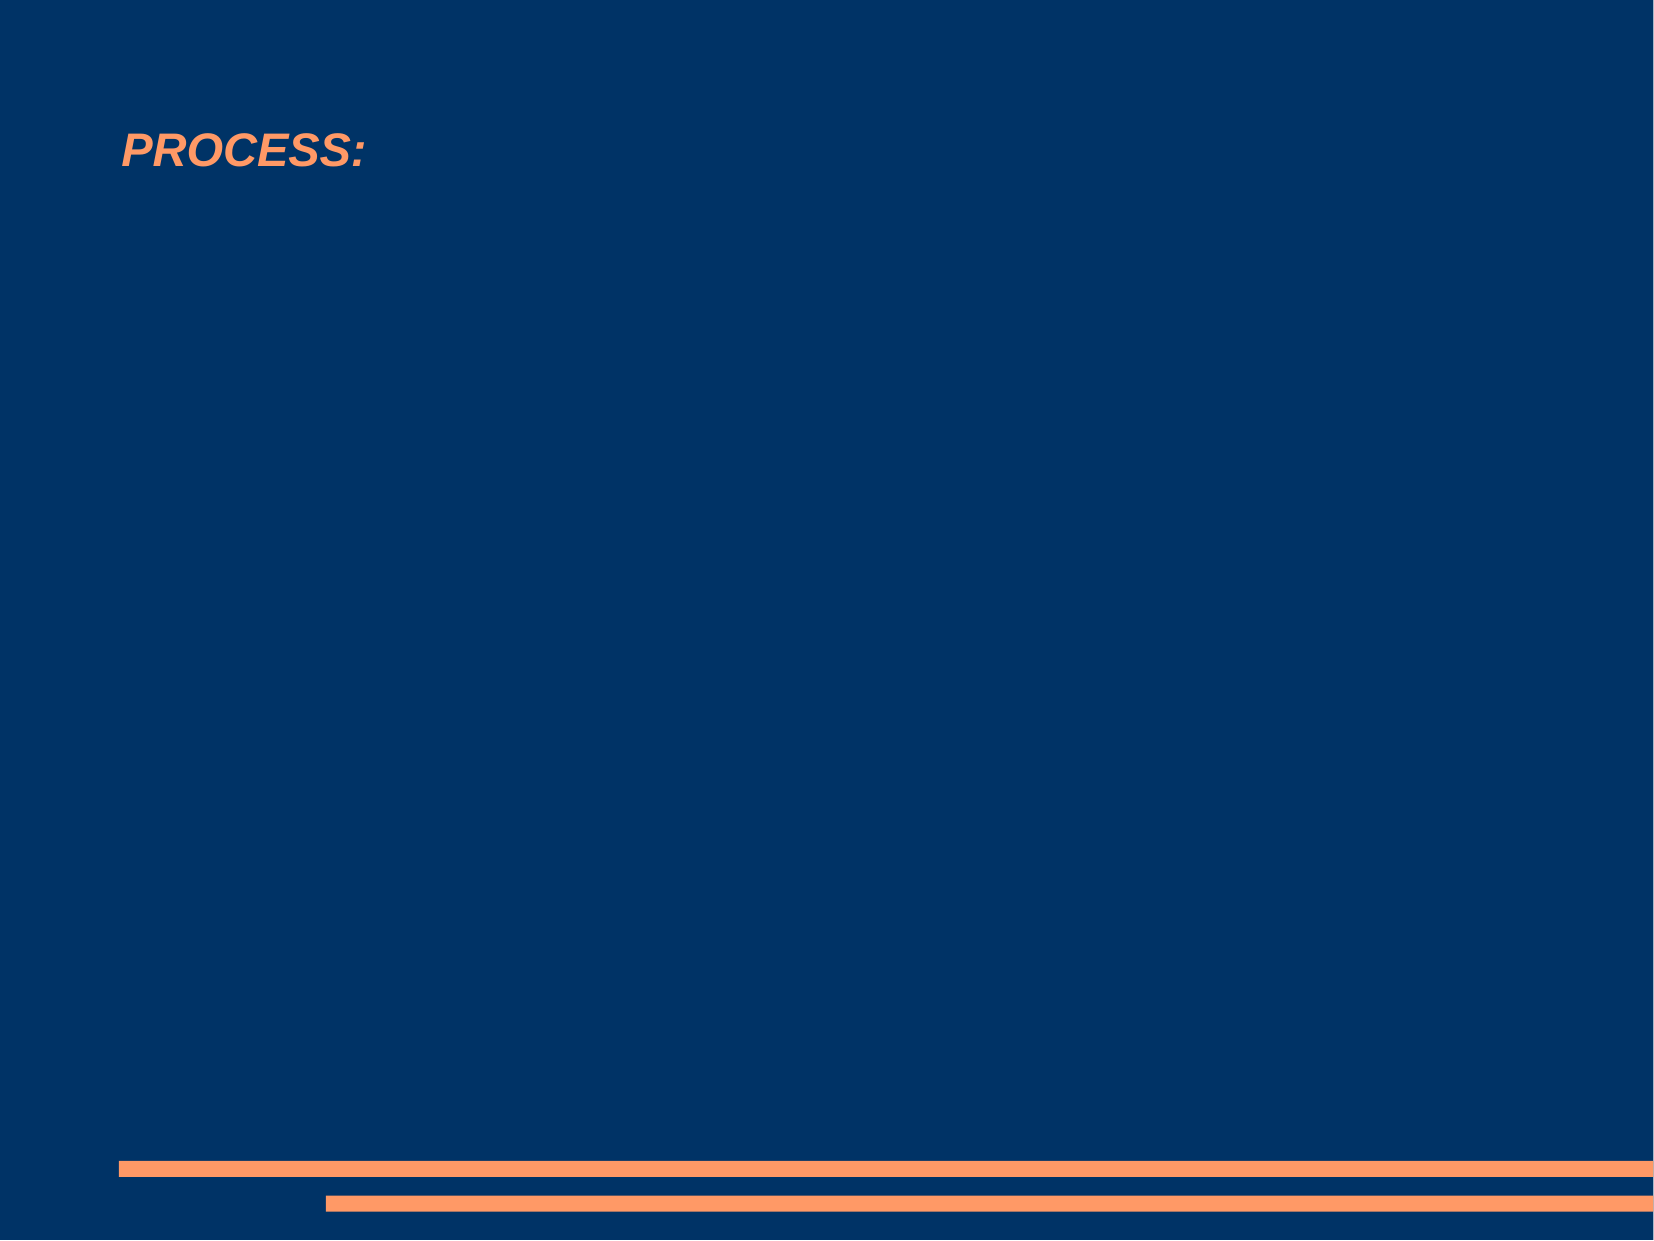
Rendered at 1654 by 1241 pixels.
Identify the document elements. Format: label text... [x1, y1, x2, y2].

title PROCESS: [121, 46, 1534, 254]
